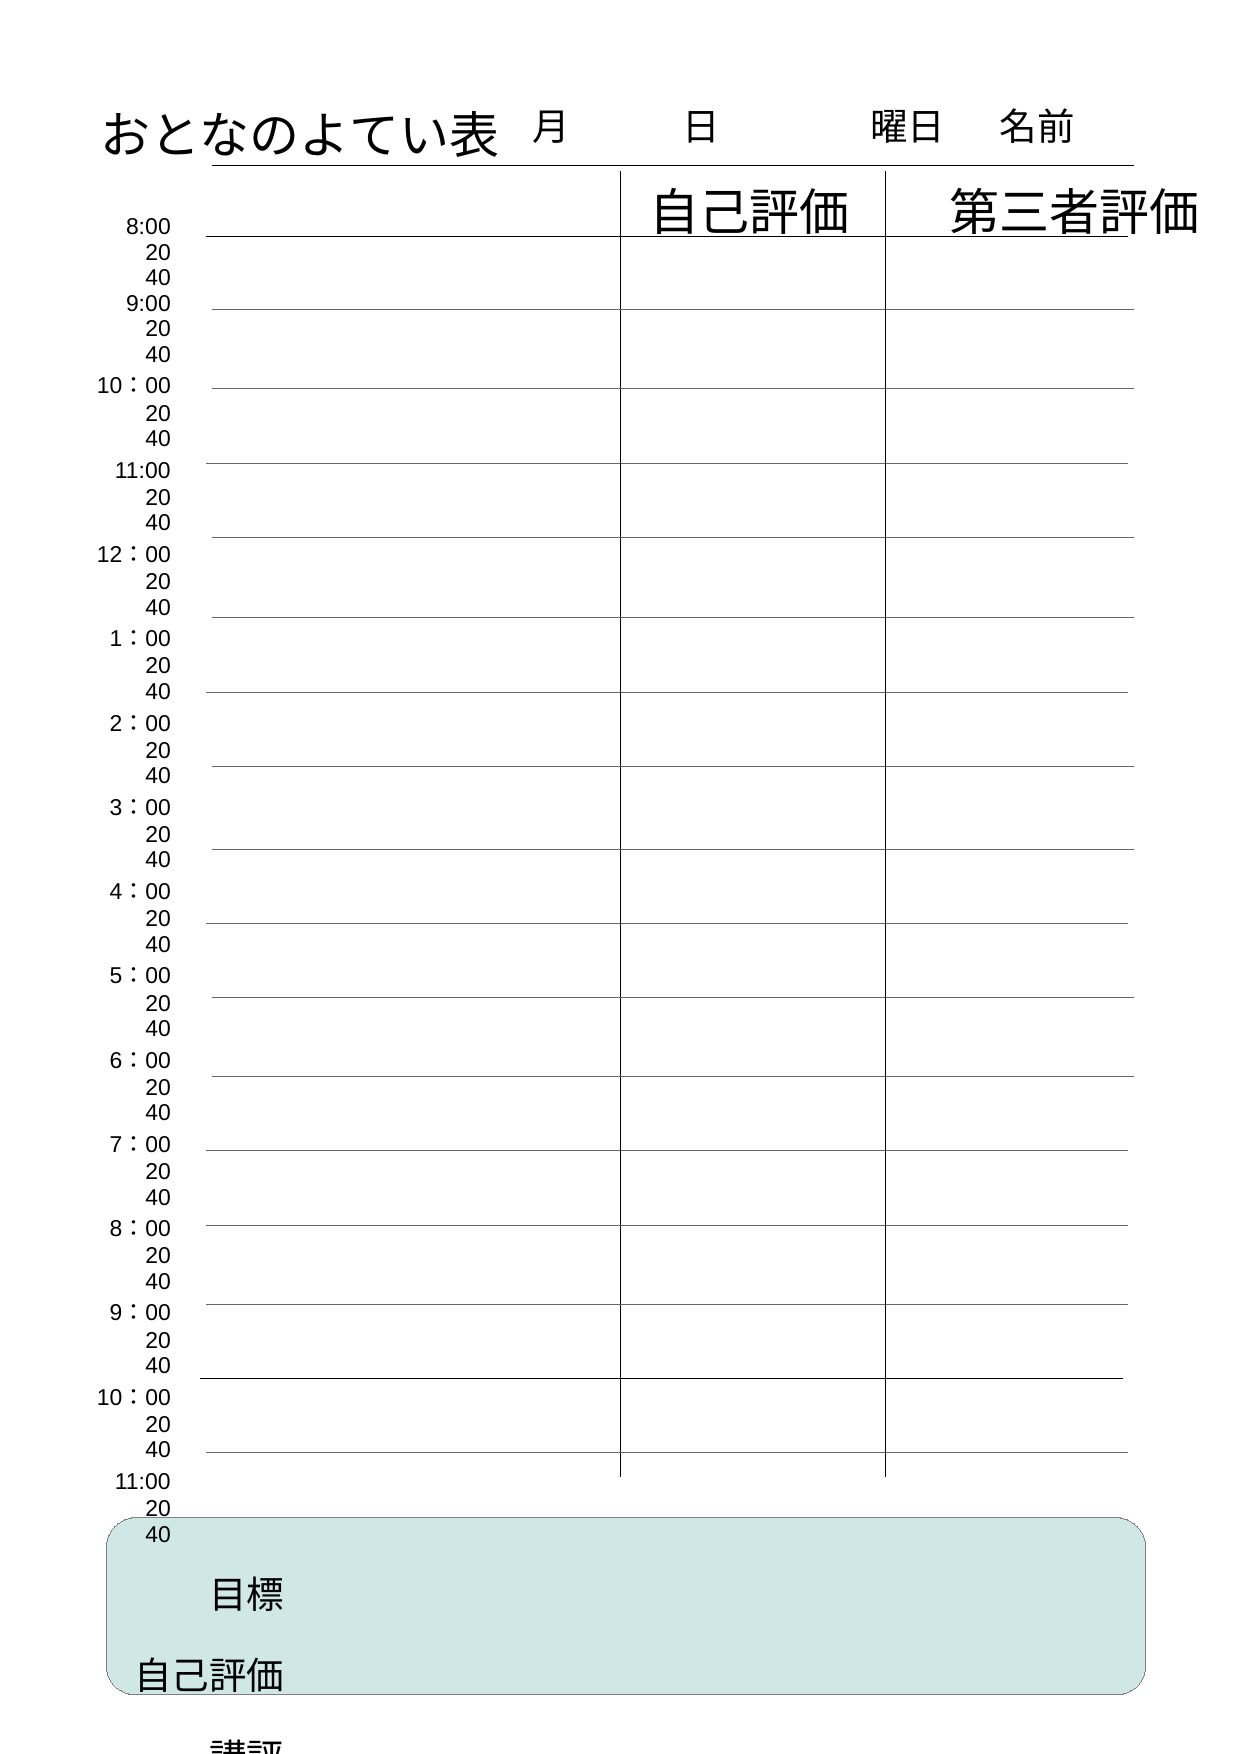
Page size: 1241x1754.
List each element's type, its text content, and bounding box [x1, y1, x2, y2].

text_box [106, 1517, 1146, 1695]
text_box 8:00 20 40 9:00 20 40 10：00 20 40 11:00 20 40 12：00 20 40 1：00 20 40 2：00 20 40 3：00 20 40 4：00 20 40 5：00 20 40 6：00 20 40 7：00 20 40 8：00 20 40 9：00 20 40 10：00 20 40 11:00 20 40 [59, 206, 167, 1481]
text_box 自己評価 第三者評価 [634, 165, 1182, 237]
text_box 月 日 曜日 名前 [518, 89, 996, 142]
text_box おとなのよてい表 [86, 88, 482, 154]
text_box 目標 自己評価 講評 [119, 1530, 299, 1696]
